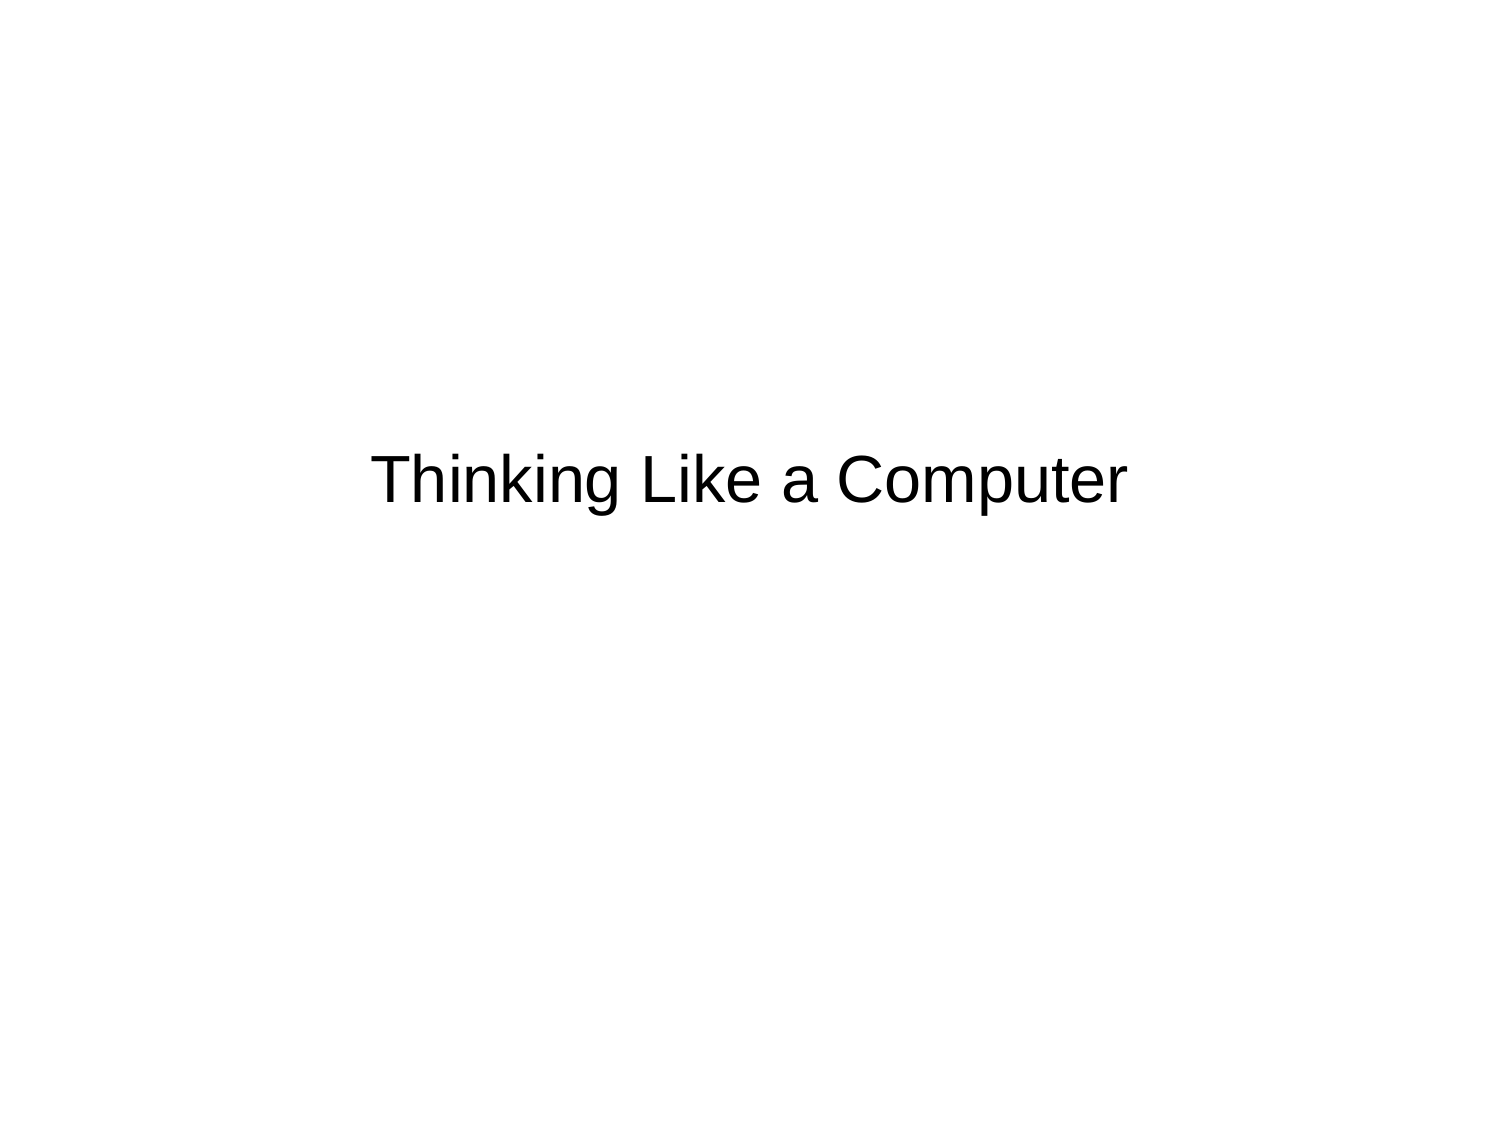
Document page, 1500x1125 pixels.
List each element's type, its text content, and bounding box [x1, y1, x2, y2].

subtitle Thinking Like a Computer [75, 45, 1425, 915]
